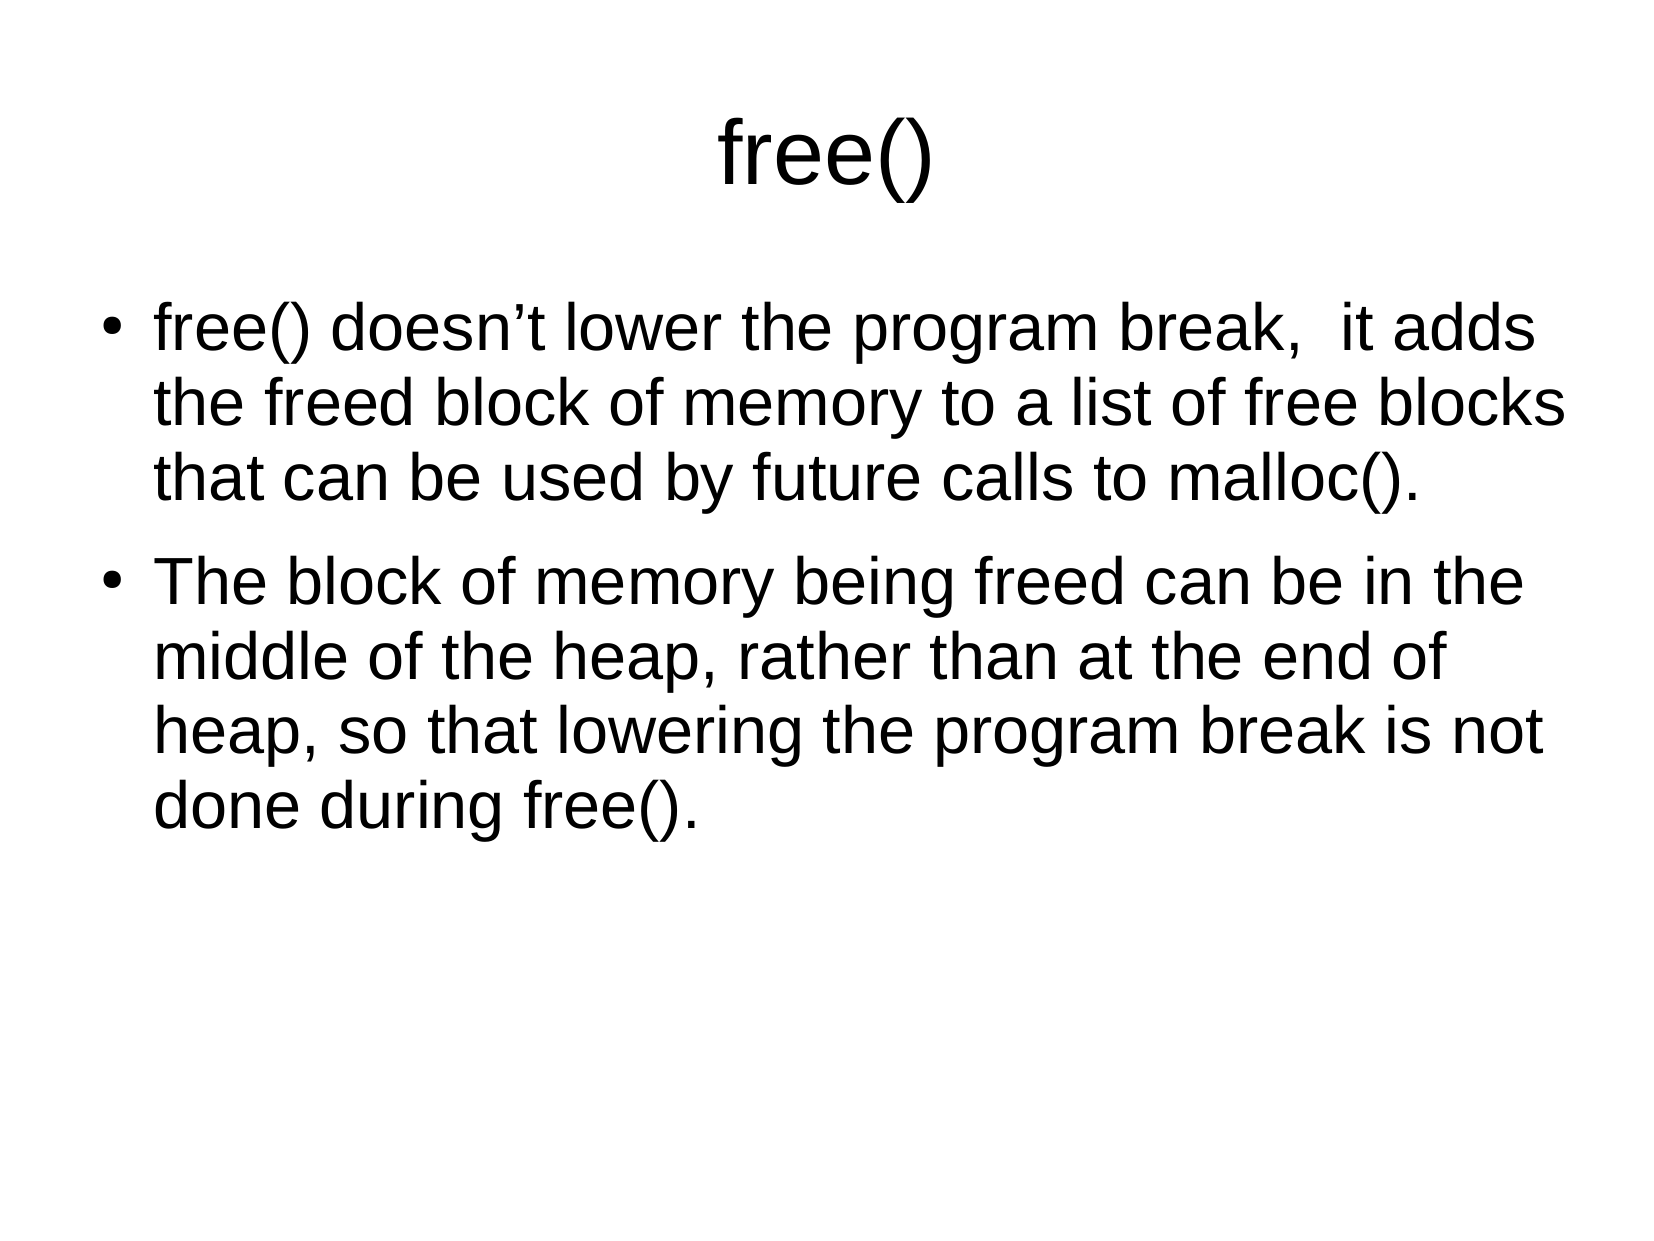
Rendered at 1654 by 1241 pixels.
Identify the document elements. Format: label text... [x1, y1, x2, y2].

title free() [82, 49, 1571, 257]
list free() doesn’t lower the program break, it adds the freed block of memory to a list of free blocks that can be used by future calls to malloc(). The block of memory being freed can be in the middle of the heap, rather than at the end of heap, so that lowering the program break is not done during free(). [82, 290, 1571, 1010]
